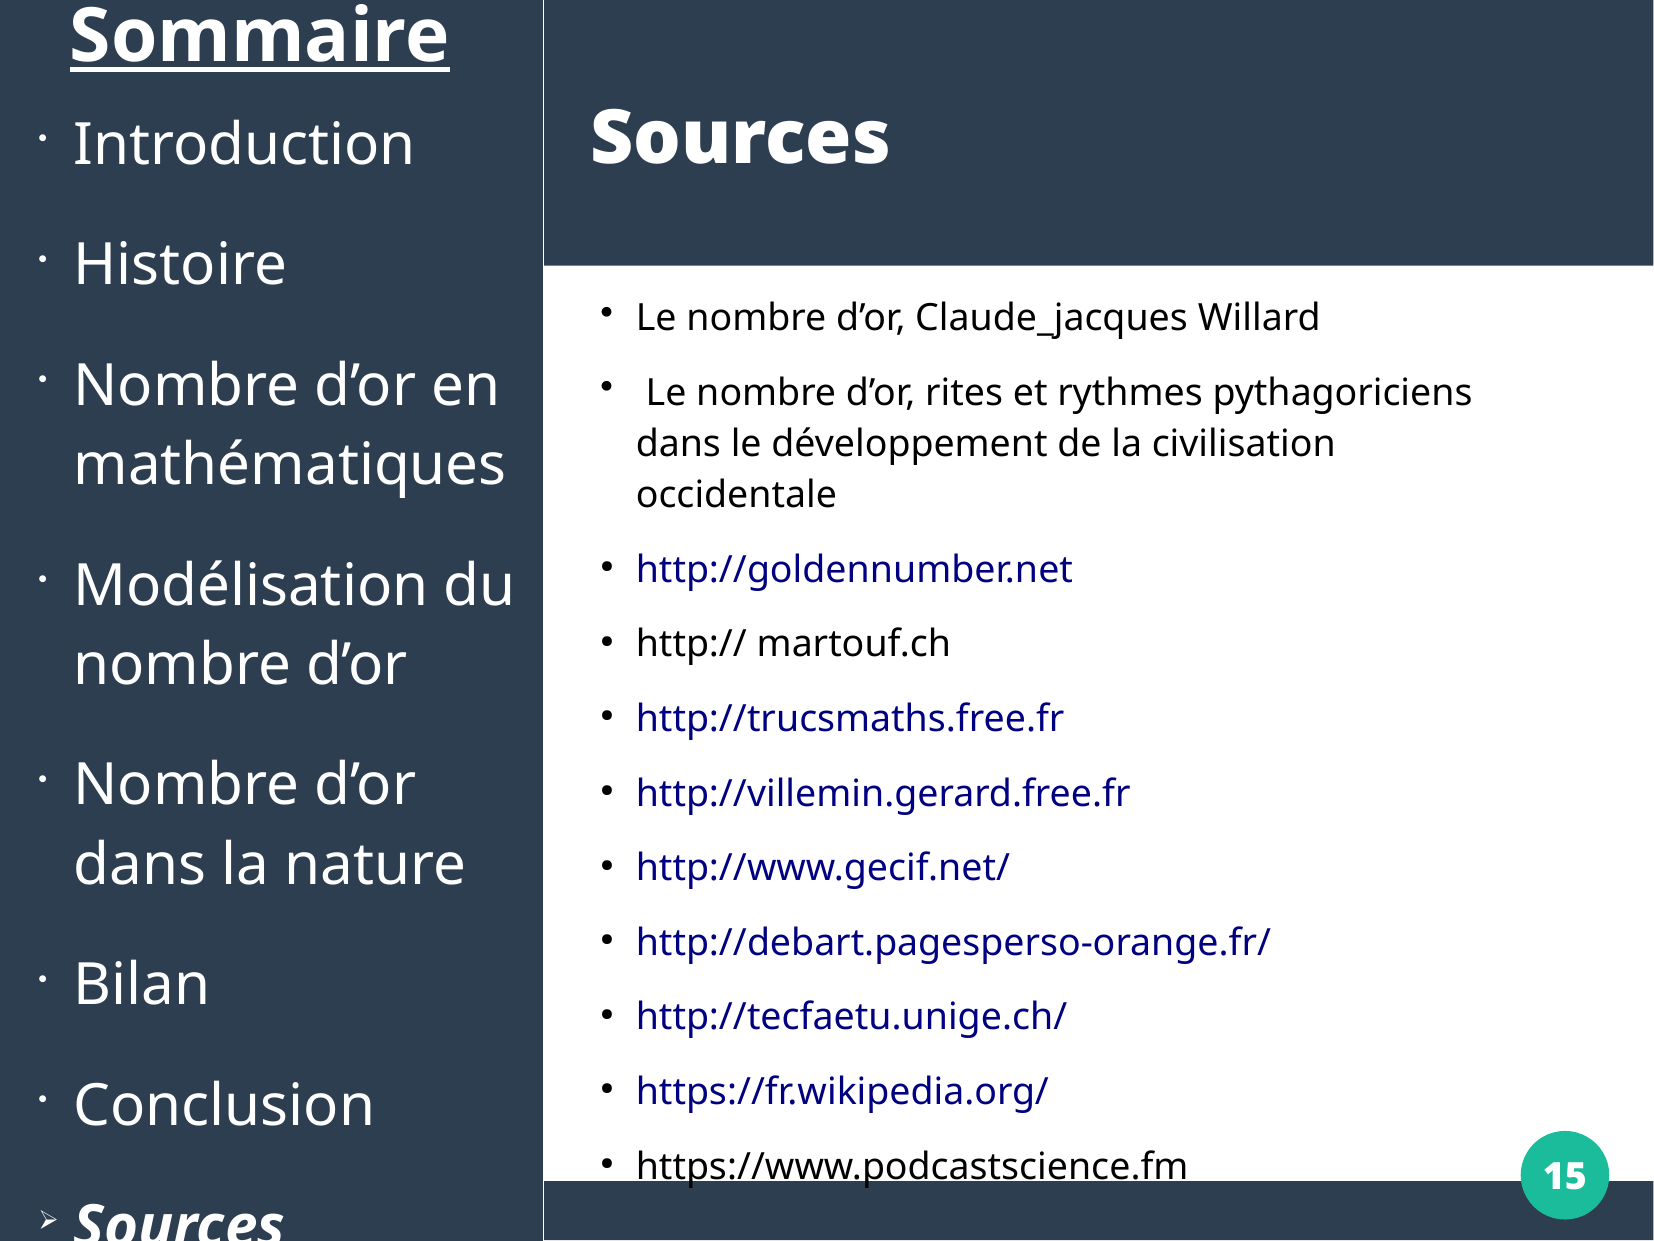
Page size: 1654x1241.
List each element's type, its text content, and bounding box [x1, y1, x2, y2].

title Sources [590, 55, 1654, 213]
text_box [0, 0, 544, 1241]
text_box Le nombre d’or, Claude_jacques Willard Le nombre d’or, rites et rythmes pythagoriciens dans le développement de la civilisation occidentale http://goldennumber.net http:// martouf.ch http://trucsmaths.free.fr http://villemin.gerard.free.fr http://www.gecif.net/ http://debart.pagesperso-orange.fr/ http://tecfaetu.unige.ch/ https://fr.wikipedia.org/ https://www.podcastscience.fm [585, 283, 1560, 1103]
text_box Introduction Histoire Nombre d’or en mathématiques Modélisation du nombre d’or Nombre d’or dans la nature Bilan Conclusion Sources [23, 94, 556, 1241]
text_box Sommaire [0, 0, 532, 83]
